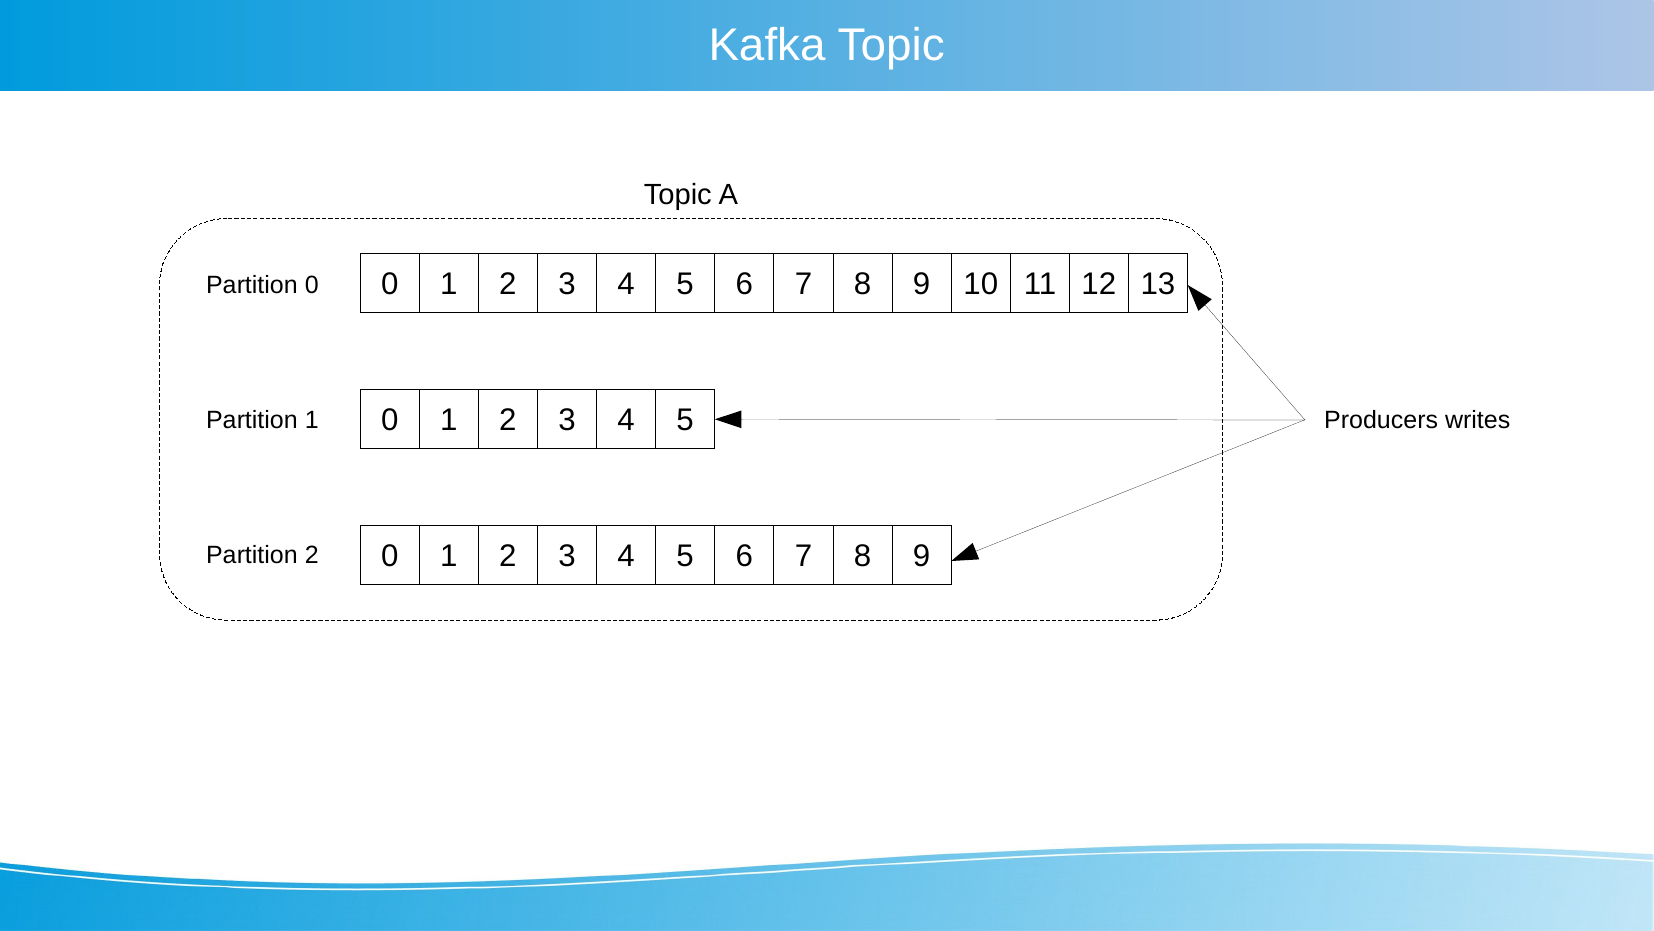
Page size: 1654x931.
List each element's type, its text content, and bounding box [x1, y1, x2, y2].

title Kafka Topic [82, 5, 1571, 85]
text_box 5 [655, 526, 714, 584]
text_box 6 [714, 254, 773, 312]
text_box 6 [714, 526, 773, 584]
text_box 11 [1010, 254, 1069, 312]
text_box 2 [478, 254, 537, 312]
text_box 4 [597, 526, 655, 584]
text_box 0 [361, 526, 419, 584]
text_box 0 [361, 254, 419, 312]
text_box 3 [537, 254, 596, 312]
text_box Producers writes [1320, 397, 1516, 443]
text_box 9 [892, 254, 951, 312]
text_box 3 [537, 390, 596, 448]
text_box Partition 1 [195, 397, 331, 443]
text_box Partition 2 [195, 532, 331, 578]
text_box Partition 0 [195, 262, 331, 308]
text_box Topic A [617, 170, 765, 219]
text_box 7 [773, 526, 833, 584]
text_box 3 [537, 526, 596, 584]
text_box 10 [951, 254, 1010, 312]
text_box 0 [361, 390, 419, 448]
text_box 9 [892, 526, 951, 584]
text_box 1 [419, 254, 478, 312]
text_box 12 [1070, 254, 1128, 312]
text_box 8 [833, 526, 892, 584]
text_box 5 [655, 390, 714, 448]
text_box 4 [597, 254, 655, 312]
text_box 2 [478, 390, 537, 448]
text_box 1 [419, 390, 478, 448]
text_box 2 [478, 526, 537, 584]
text_box 13 [1128, 254, 1187, 312]
text_box 4 [597, 390, 655, 448]
text_box 5 [655, 254, 714, 312]
text_box 8 [833, 254, 892, 312]
picture [0, 843, 1654, 931]
text_box 1 [419, 526, 478, 584]
text_box 7 [773, 254, 833, 312]
